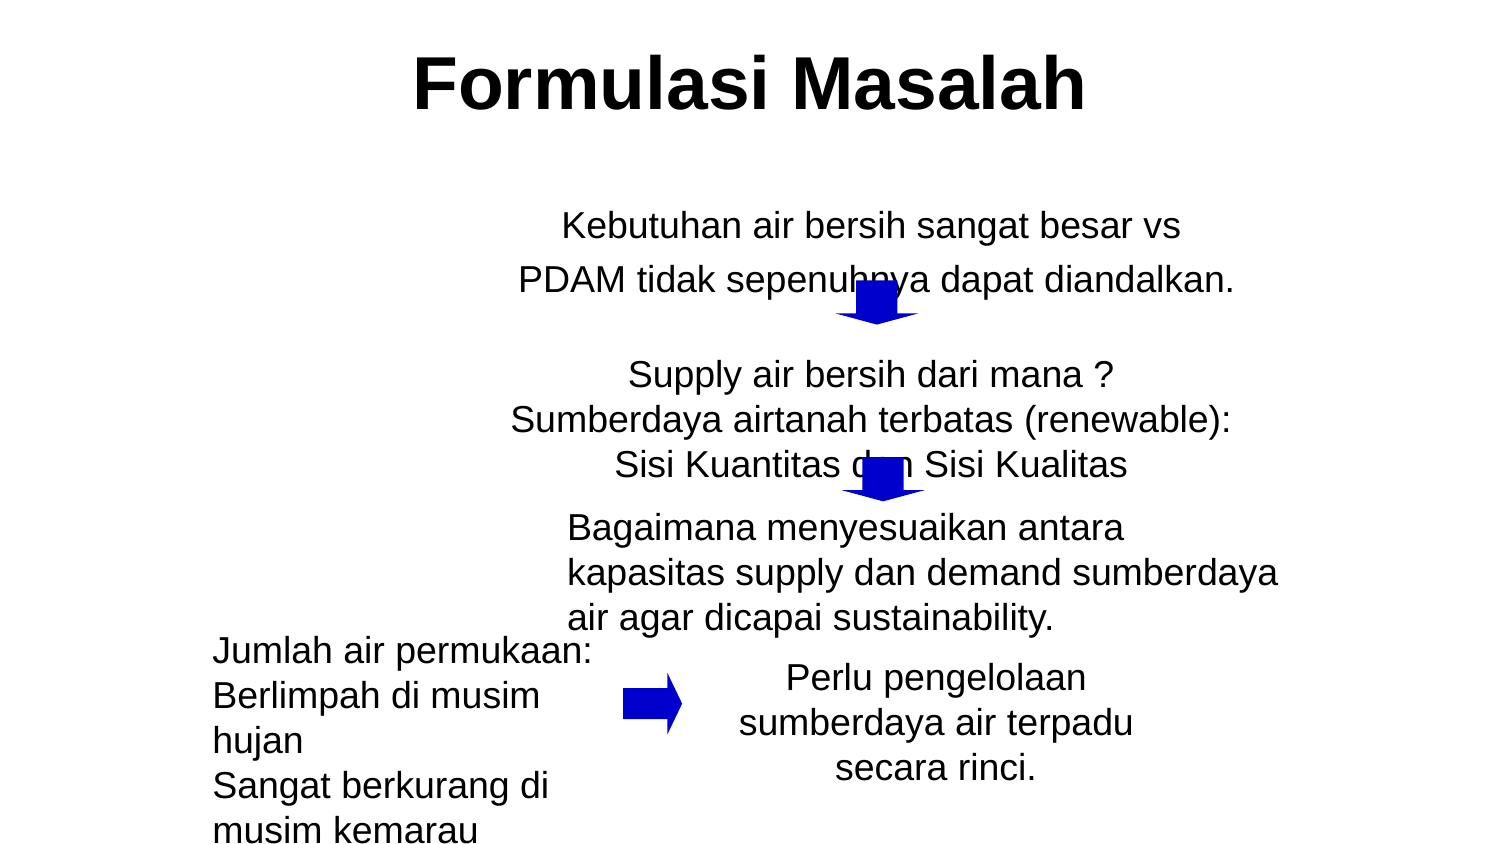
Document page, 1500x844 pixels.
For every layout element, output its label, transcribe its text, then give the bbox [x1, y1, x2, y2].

text_box [647, 672, 683, 735]
text_box Supply air bersih dari mana ? Sumberdaya airtanah terbatas (renewable): Sisi Kuantitas dan Sisi Kualitas [457, 342, 1285, 455]
text_box [841, 457, 925, 502]
text_box Bagaimana menyesuaikan antara kapasitas supply dan demand sumberdaya air agar dicapai sustainability. [552, 495, 1303, 608]
text_box Kebutuhan air bersih sangat besar vs PDAM tidak sepenuhnya dapat diandalkan. [432, 193, 1321, 285]
text_box [835, 280, 919, 325]
text_box Jumlah air permukaan: Berlimpah di musim hujan Sangat berkurang di musim kemarau [197, 618, 647, 799]
text_box Formulasi Masalah [74, 34, 1425, 124]
text_box Perlu pengelolaan sumberdaya air terpadu secara rinci. [693, 644, 1179, 758]
